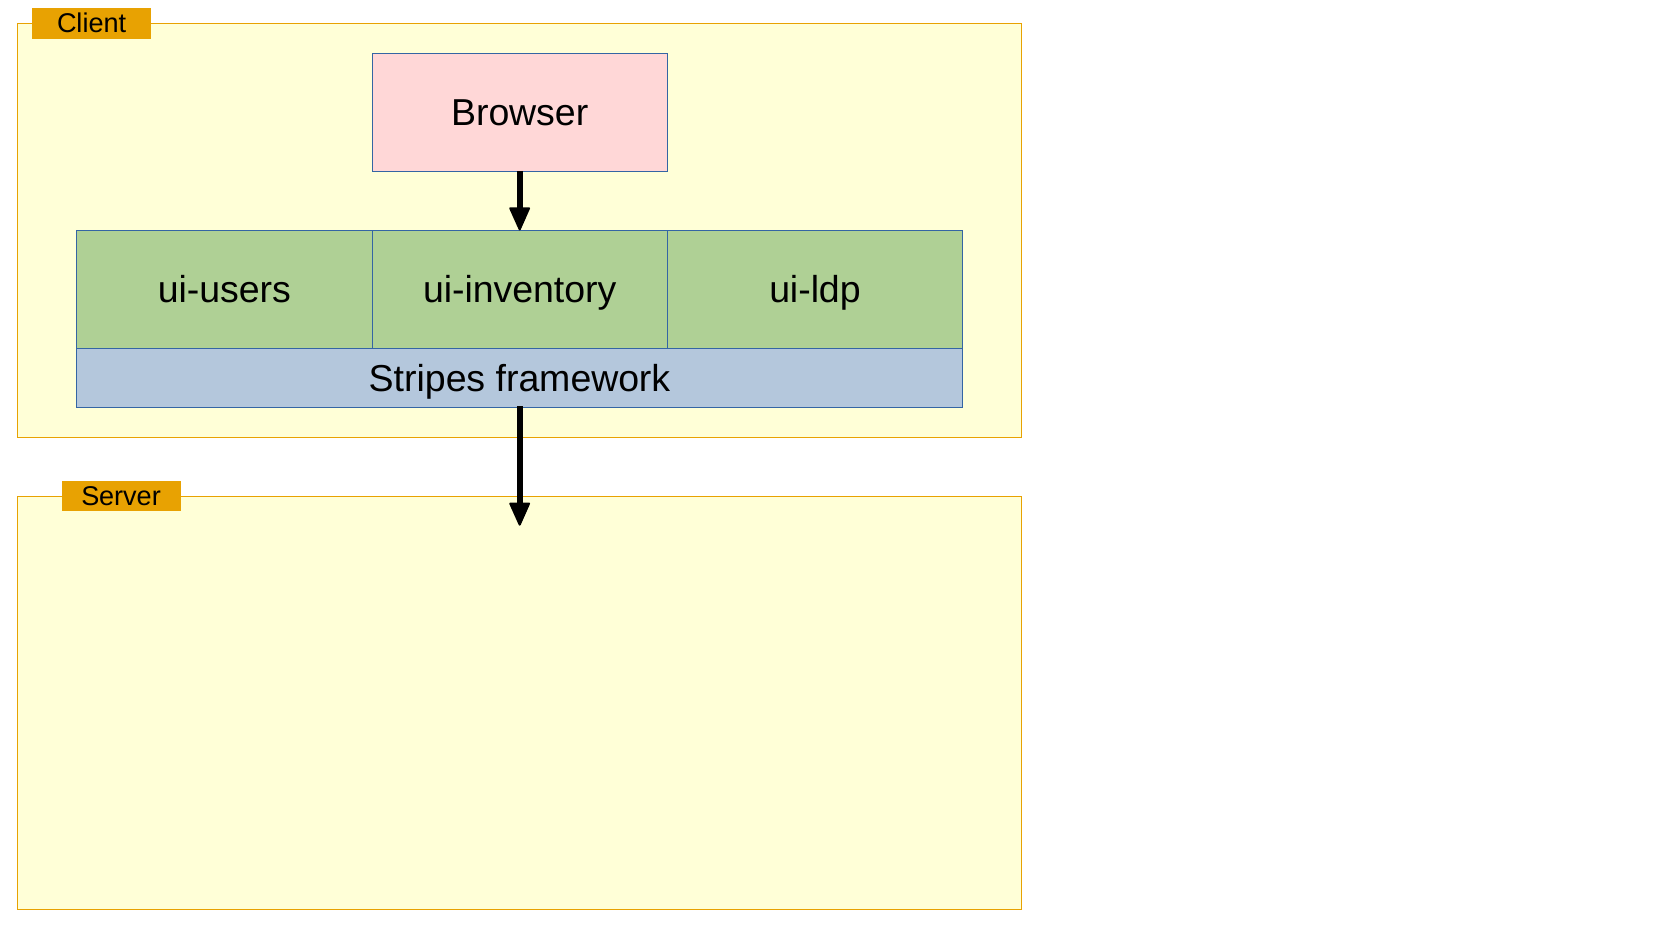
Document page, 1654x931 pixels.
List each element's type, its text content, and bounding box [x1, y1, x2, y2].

text_box ui-inventory [372, 230, 667, 348]
text_box ui-users [76, 230, 372, 348]
text_box Browser [372, 53, 668, 172]
text_box Client [32, 8, 151, 39]
text_box Stripes framework [76, 348, 963, 408]
text_box Server [62, 481, 181, 511]
text_box [17, 23, 1022, 438]
text_box [17, 496, 1022, 910]
text_box ui-ldp [667, 230, 963, 348]
